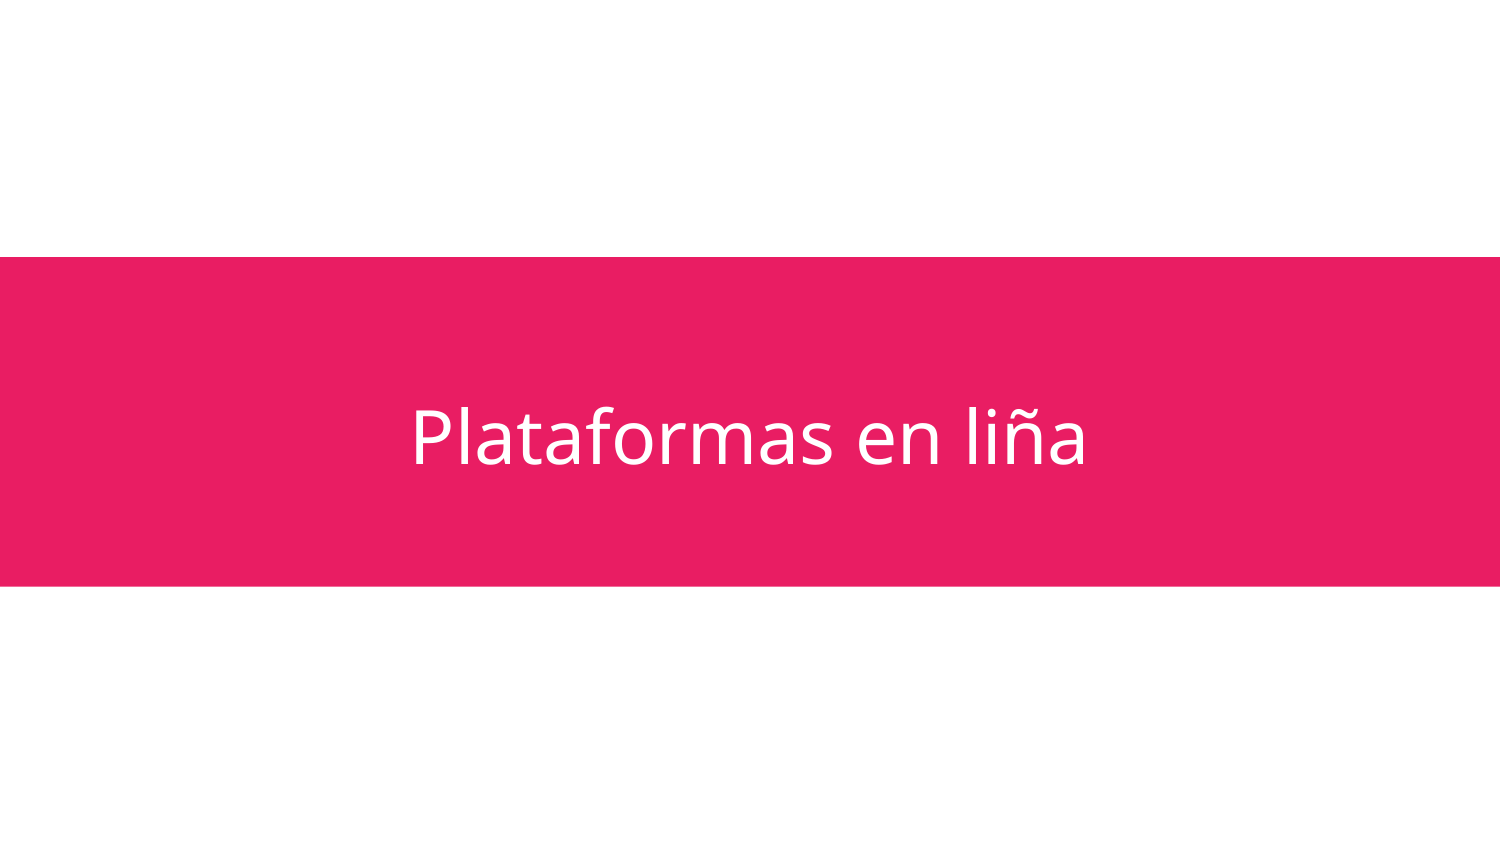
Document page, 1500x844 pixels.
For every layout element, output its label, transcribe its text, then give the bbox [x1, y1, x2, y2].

title Plataformas en liña [70, 309, 1430, 559]
